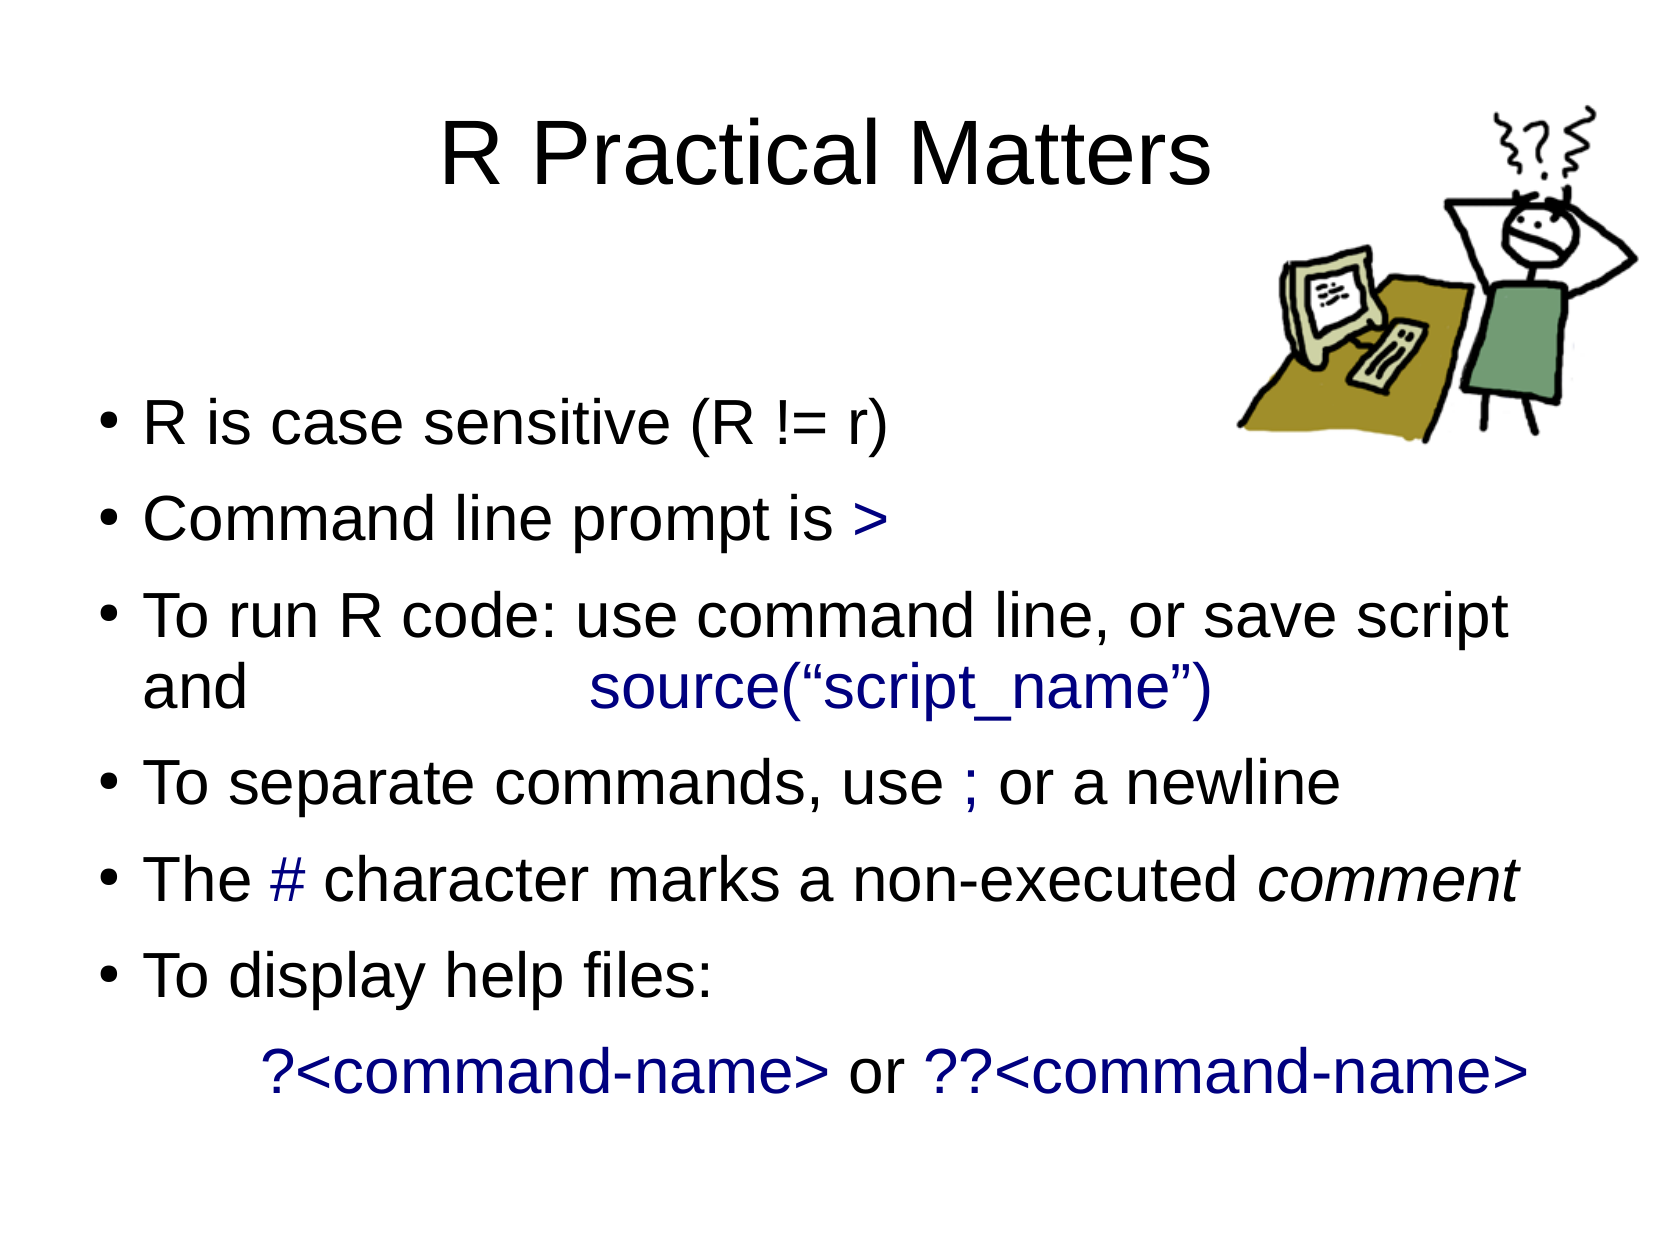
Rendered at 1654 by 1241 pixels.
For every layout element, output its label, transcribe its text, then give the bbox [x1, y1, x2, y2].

title R Practical Matters [82, 49, 1571, 257]
picture [1215, 93, 1653, 451]
list R is case sensitive (R != r) Command line prompt is > To run R code: use command line, or save script and source(“script_name”) To separate commands, use ; or a newline The # character marks a non-executed comment To display help files: ?<command-name> or ??<command-name> [82, 290, 1538, 1171]
